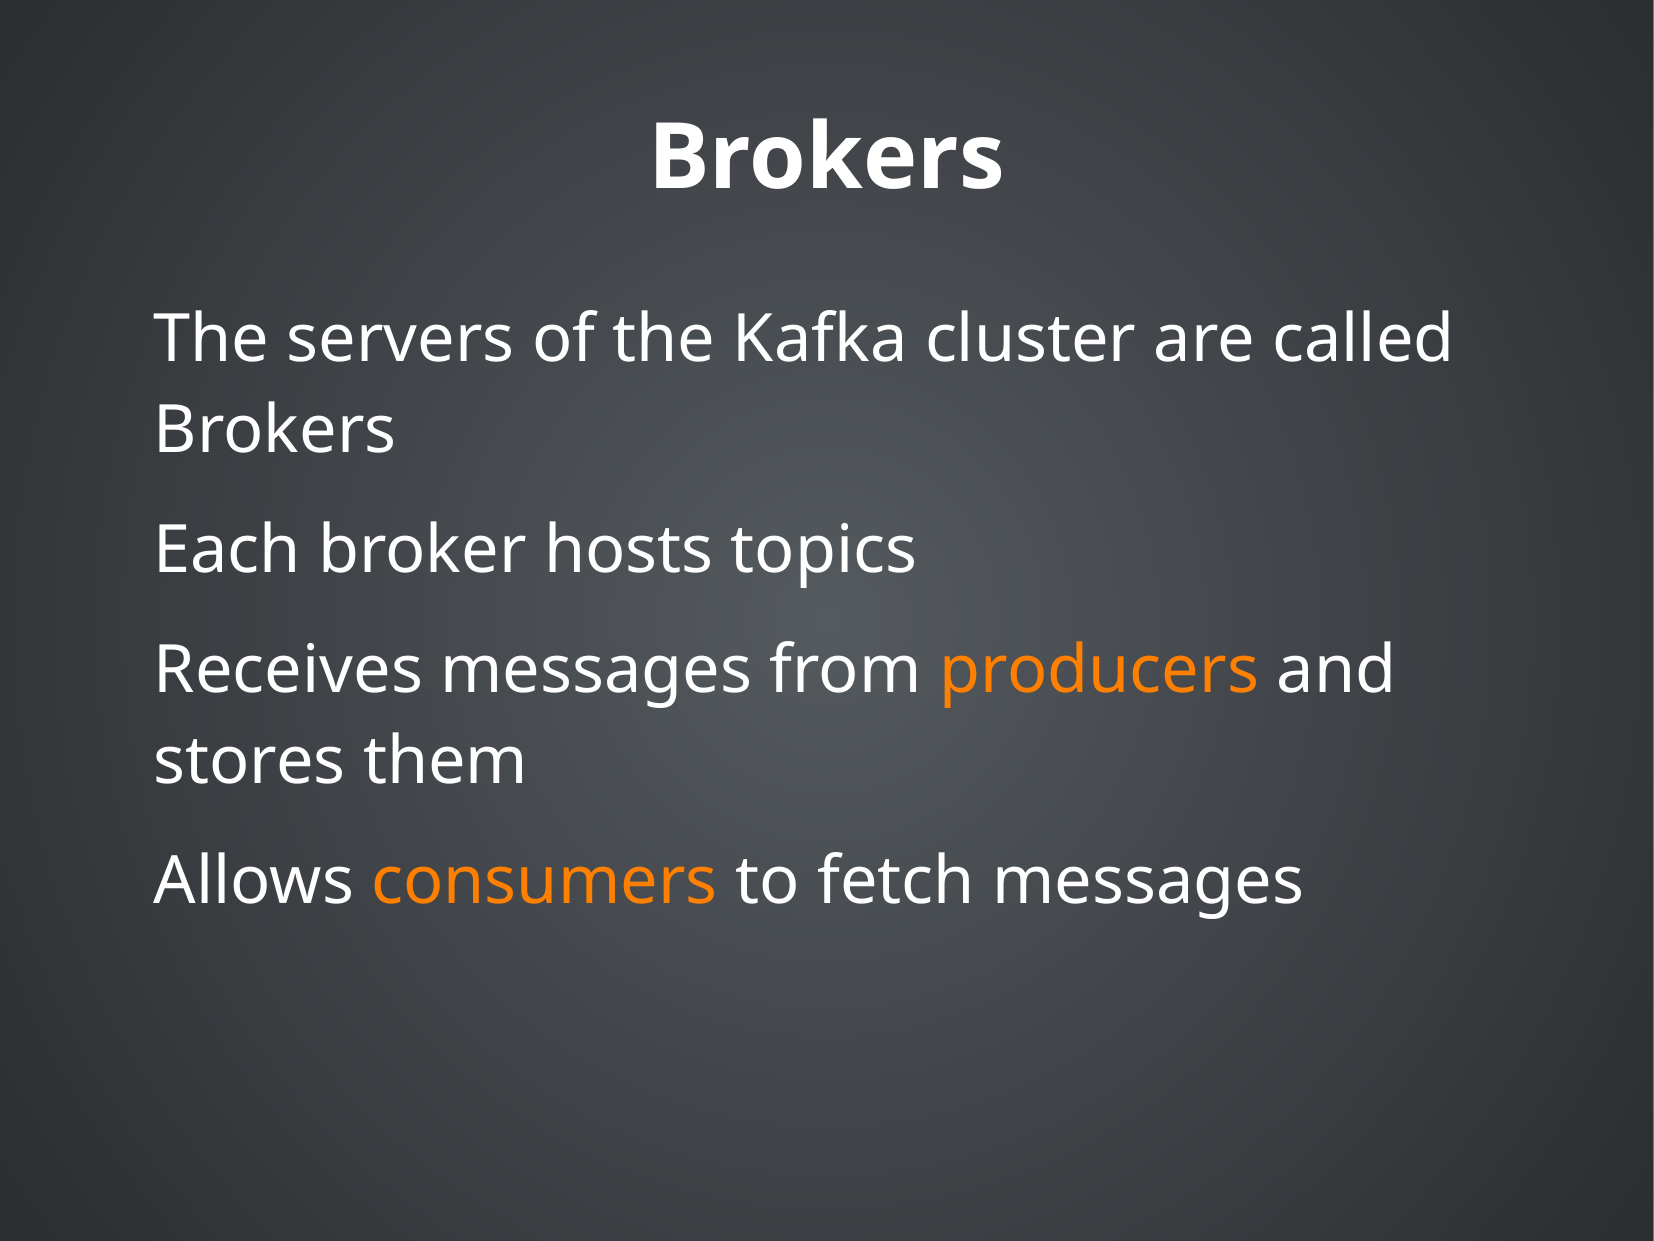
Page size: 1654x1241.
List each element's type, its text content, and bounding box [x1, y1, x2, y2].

list The servers of the Kafka cluster are called Brokers Each broker hosts topics Receives messages from producers and stores them Allows consumers to fetch messages [82, 290, 1571, 1109]
title Brokers [82, 49, 1571, 257]
picture [0, 0, 1654, 1241]
